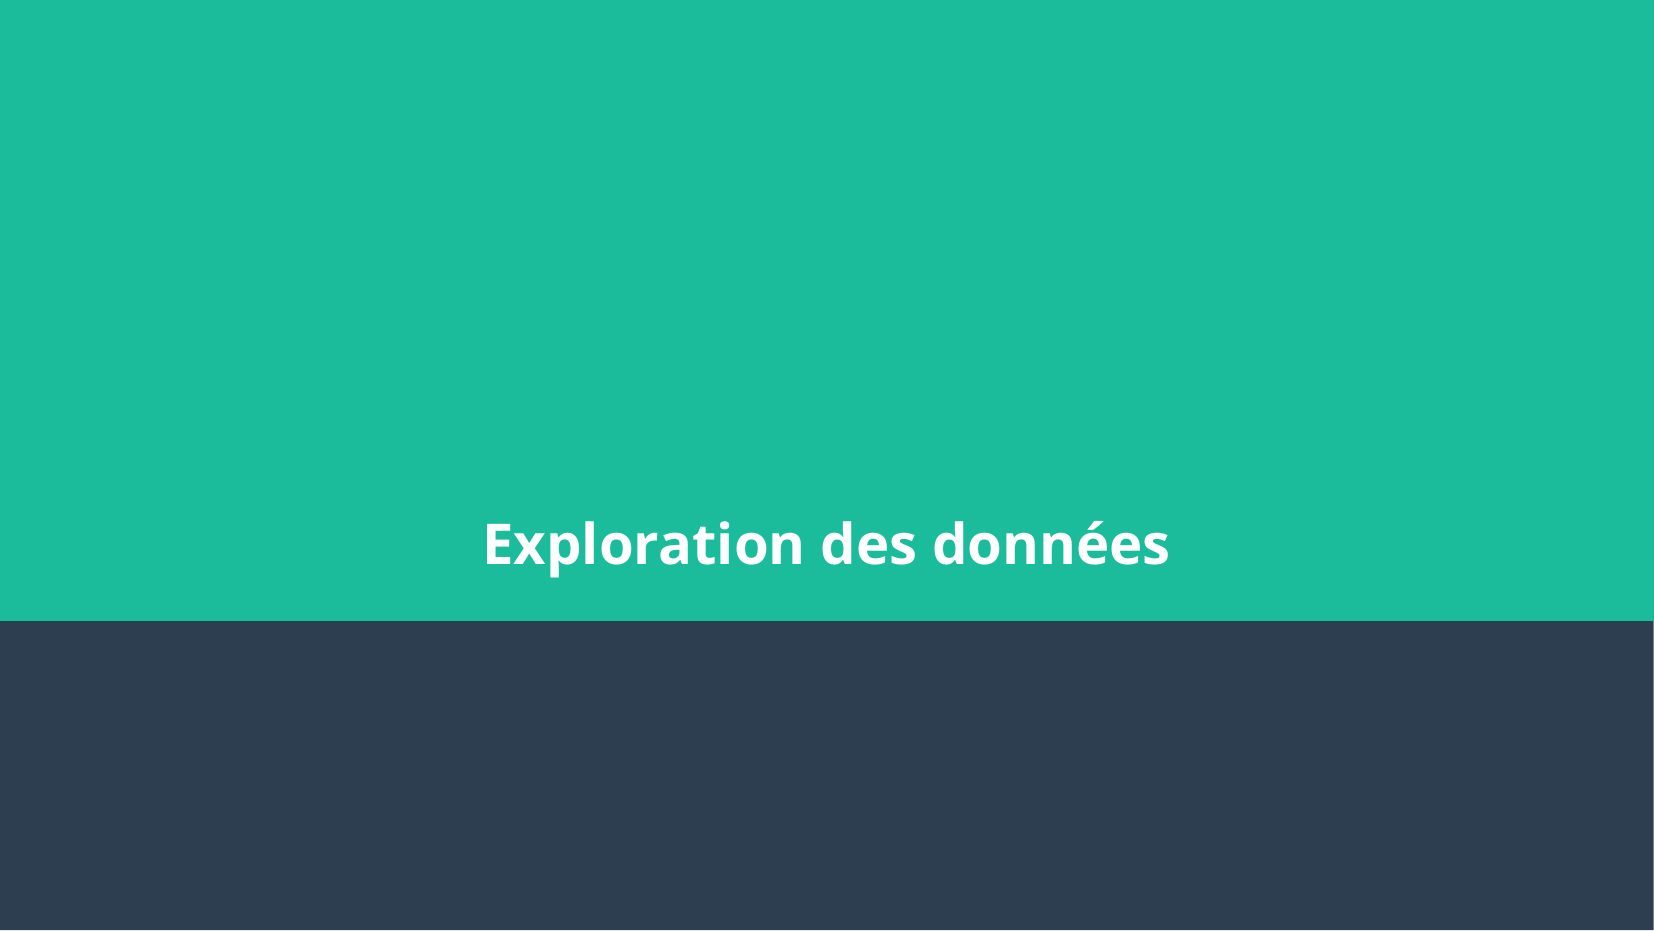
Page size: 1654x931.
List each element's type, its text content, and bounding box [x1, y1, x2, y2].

title Exploration des données [59, 465, 1595, 583]
